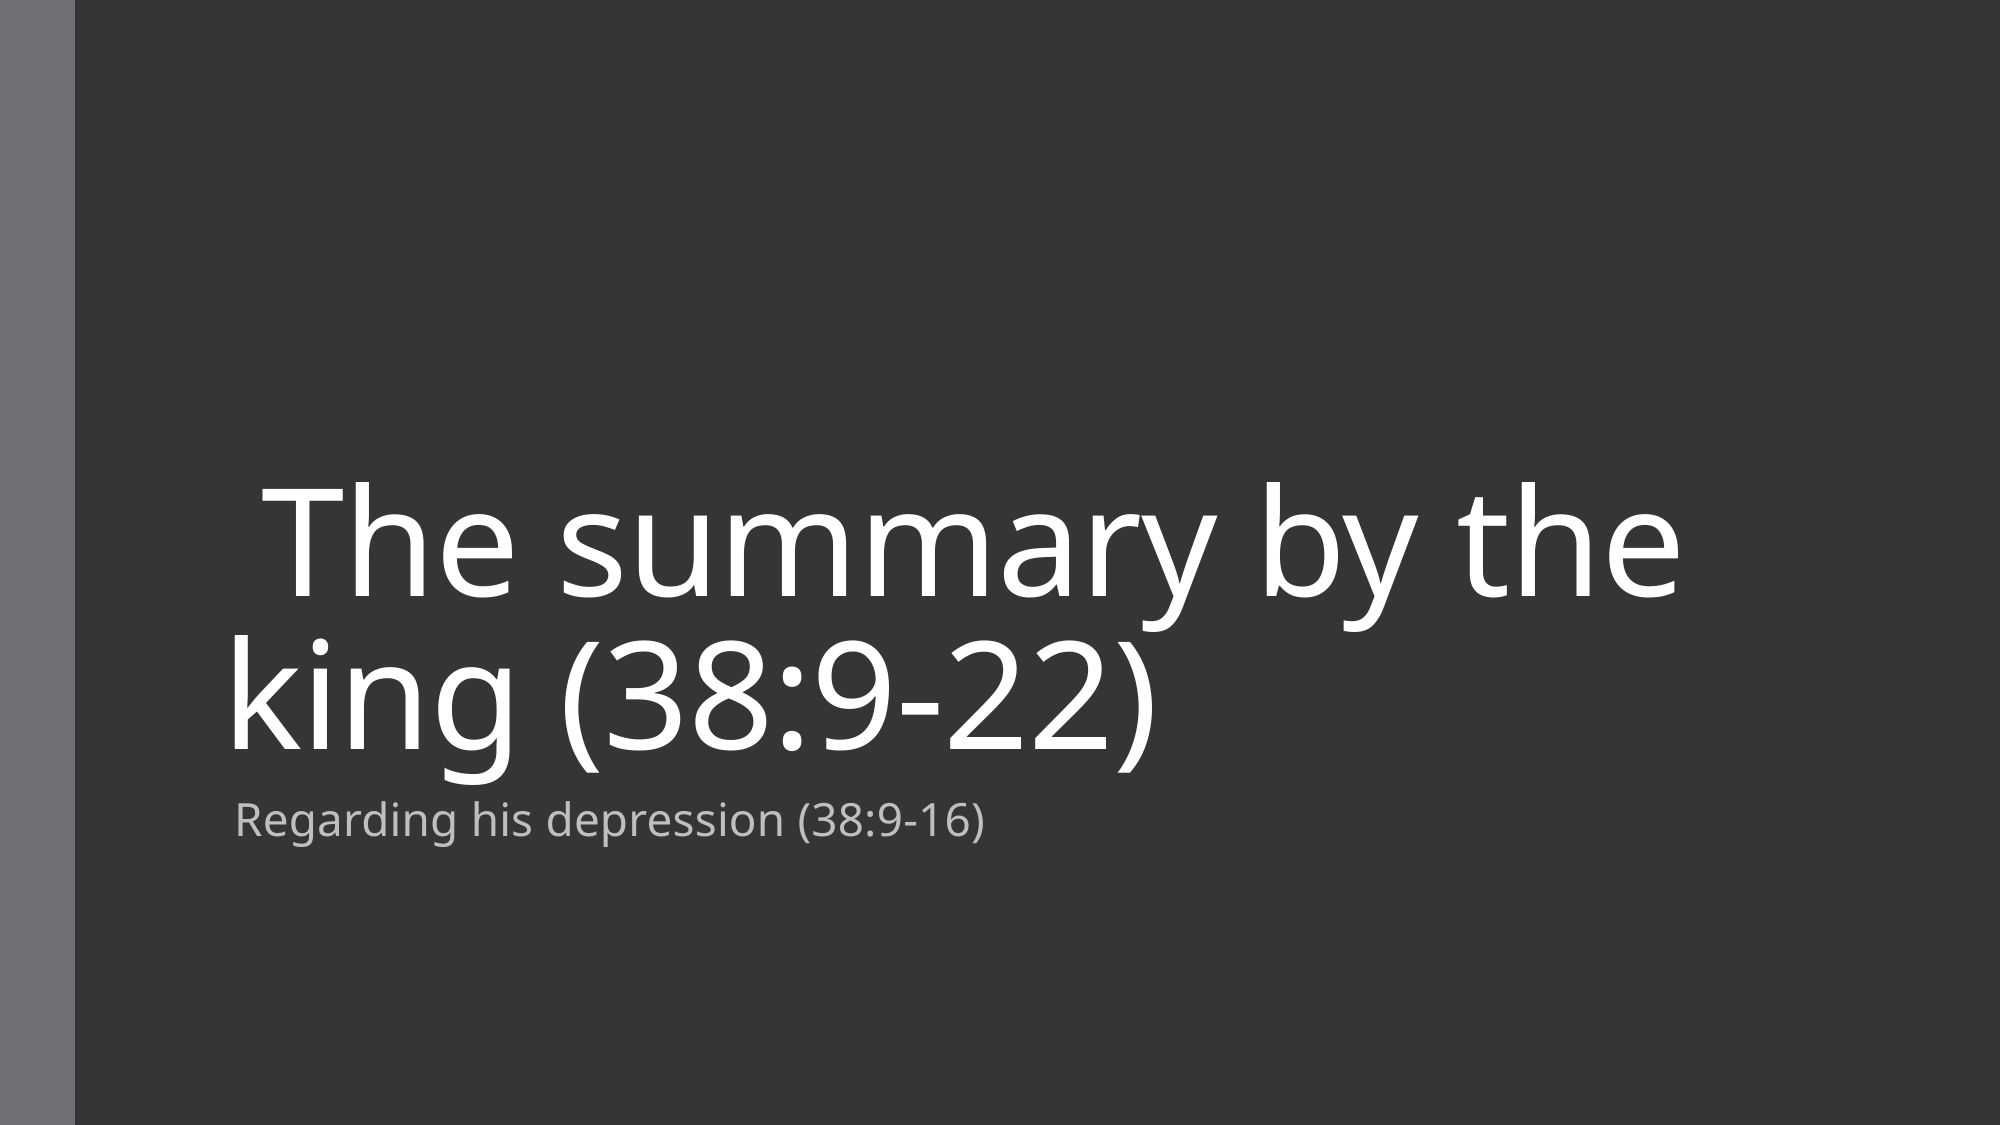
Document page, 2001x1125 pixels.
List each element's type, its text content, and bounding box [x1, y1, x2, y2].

title The summary by the king (38:9-22) [206, 124, 1752, 787]
subtitle Regarding his depression (38:9-16) [206, 787, 1752, 1066]
